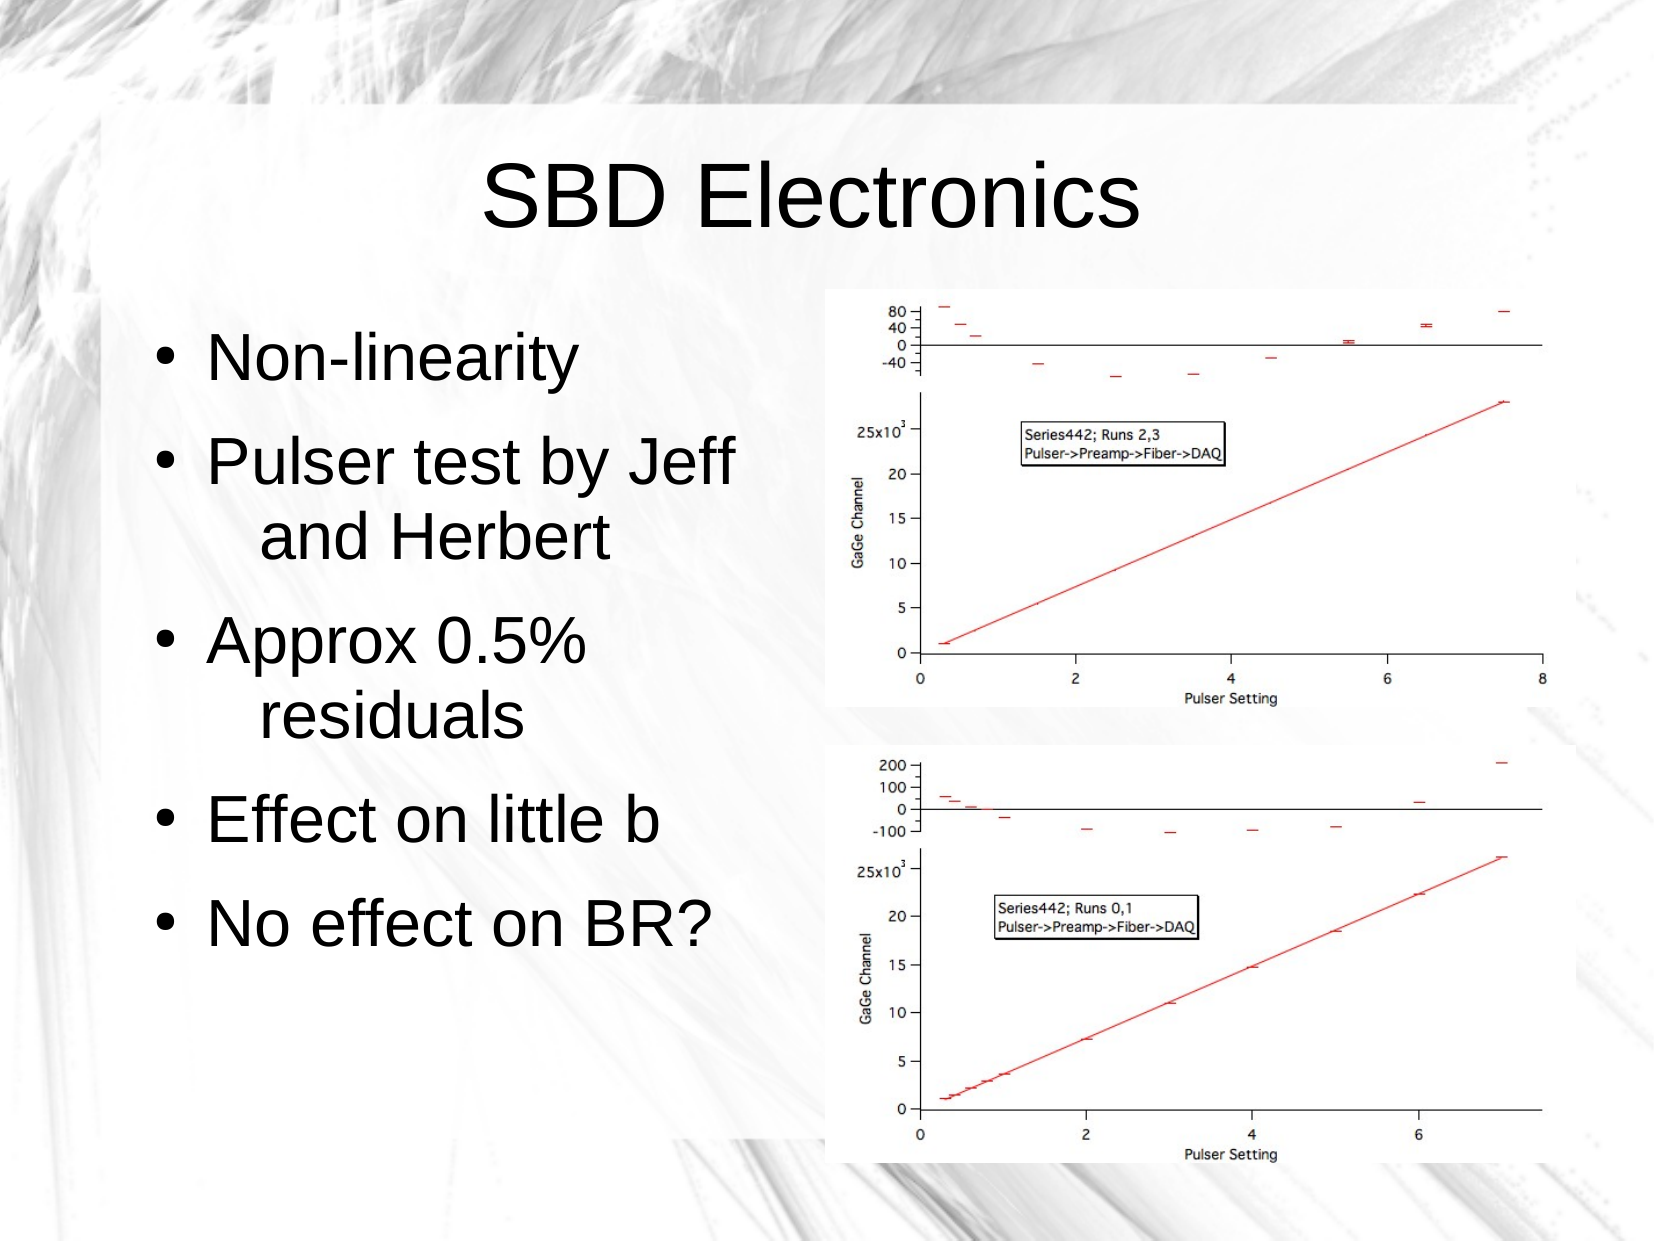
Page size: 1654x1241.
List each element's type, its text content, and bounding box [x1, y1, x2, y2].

picture [0, 0, 1654, 1241]
title SBD Electronics [118, 112, 1506, 281]
list Non-linearity Pulser test by Jeff and Herbert Approx 0.5% residuals Effect on little b No effect on BR? [118, 319, 827, 962]
